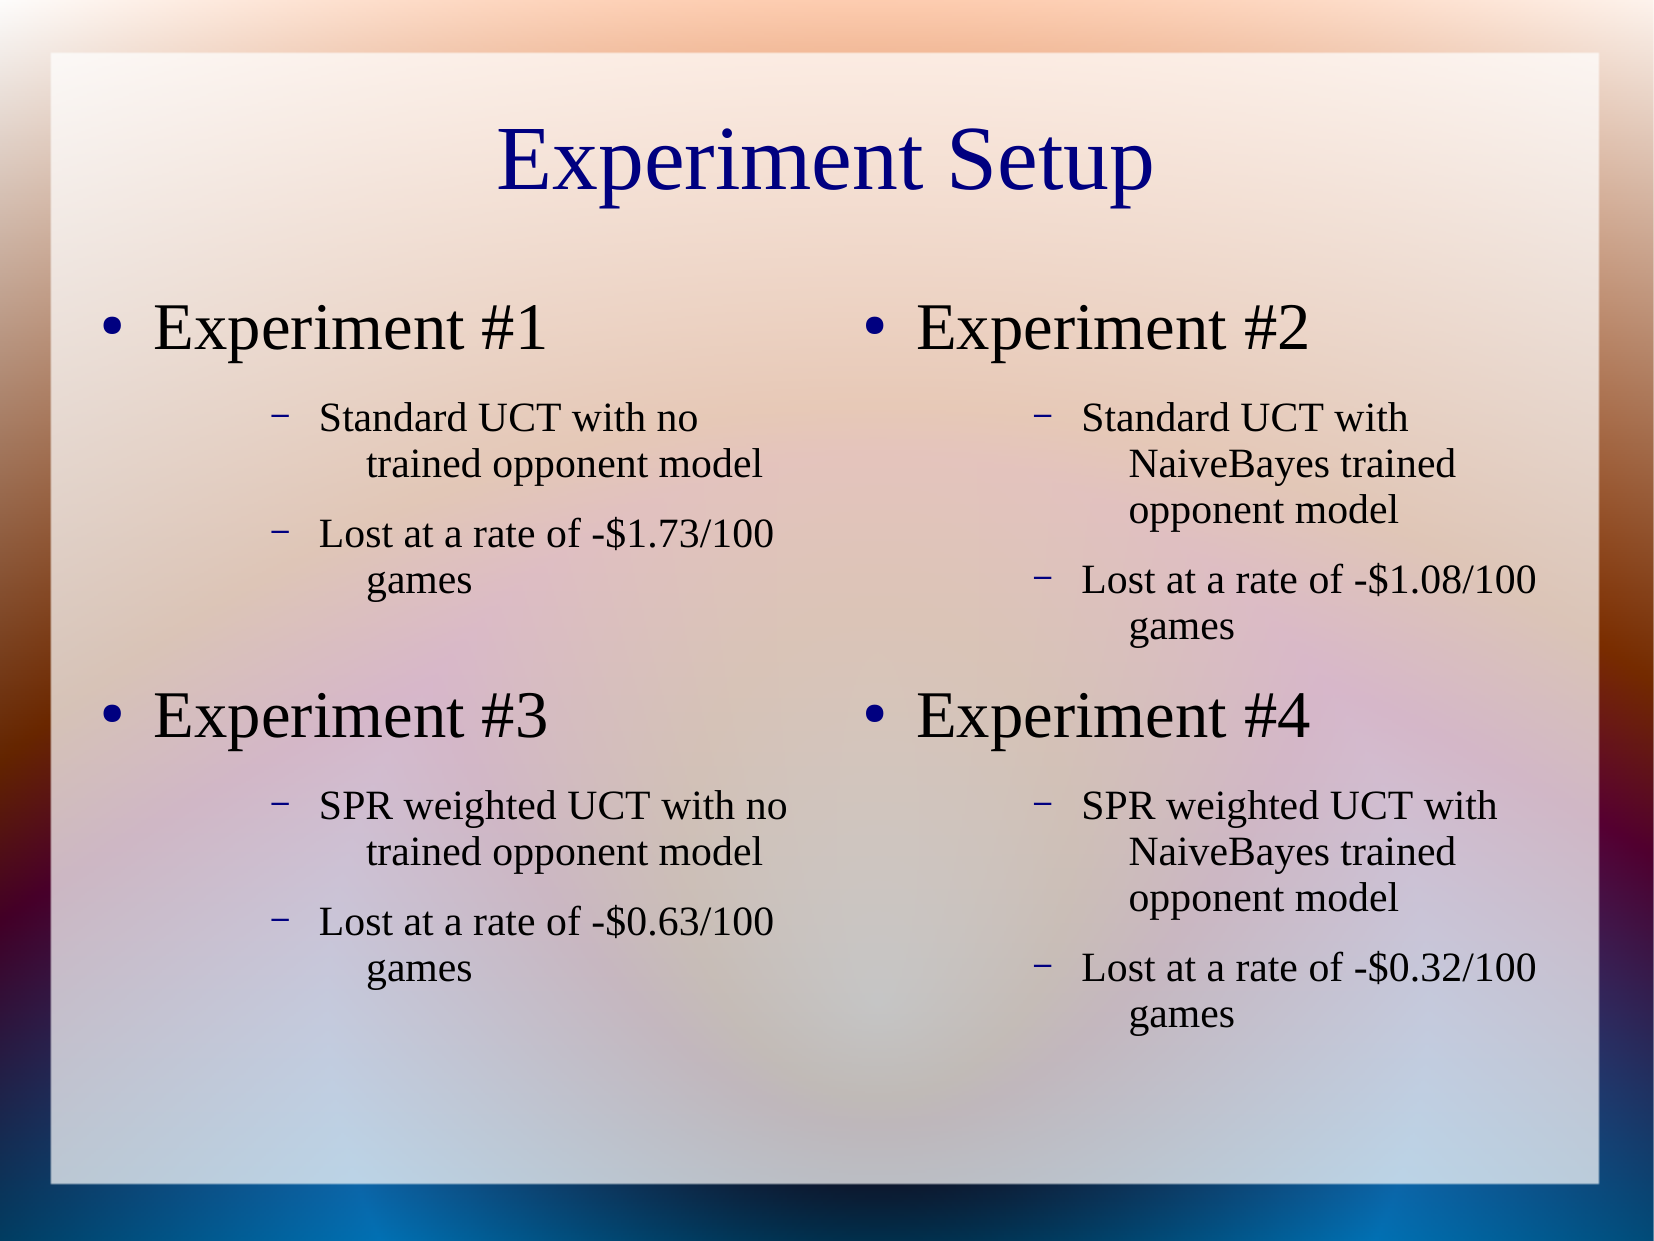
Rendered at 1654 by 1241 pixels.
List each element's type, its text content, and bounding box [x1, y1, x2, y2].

list Experiment #3 SPR weighted UCT with no trained opponent model Lost at a rate of -$0.63/100 games [82, 678, 809, 1033]
list Experiment #1 Standard UCT with no trained opponent model Lost at a rate of -$1.73/100 games [82, 290, 809, 645]
list Experiment #2 Standard UCT with NaiveBayes trained opponent model Lost at a rate of -$1.08/100 games [845, 290, 1572, 653]
title Experiment Setup [82, 55, 1571, 263]
picture [0, 0, 1654, 1241]
list Experiment #4 SPR weighted UCT with NaiveBayes trained opponent model Lost at a rate of -$0.32/100 games [845, 678, 1572, 1041]
